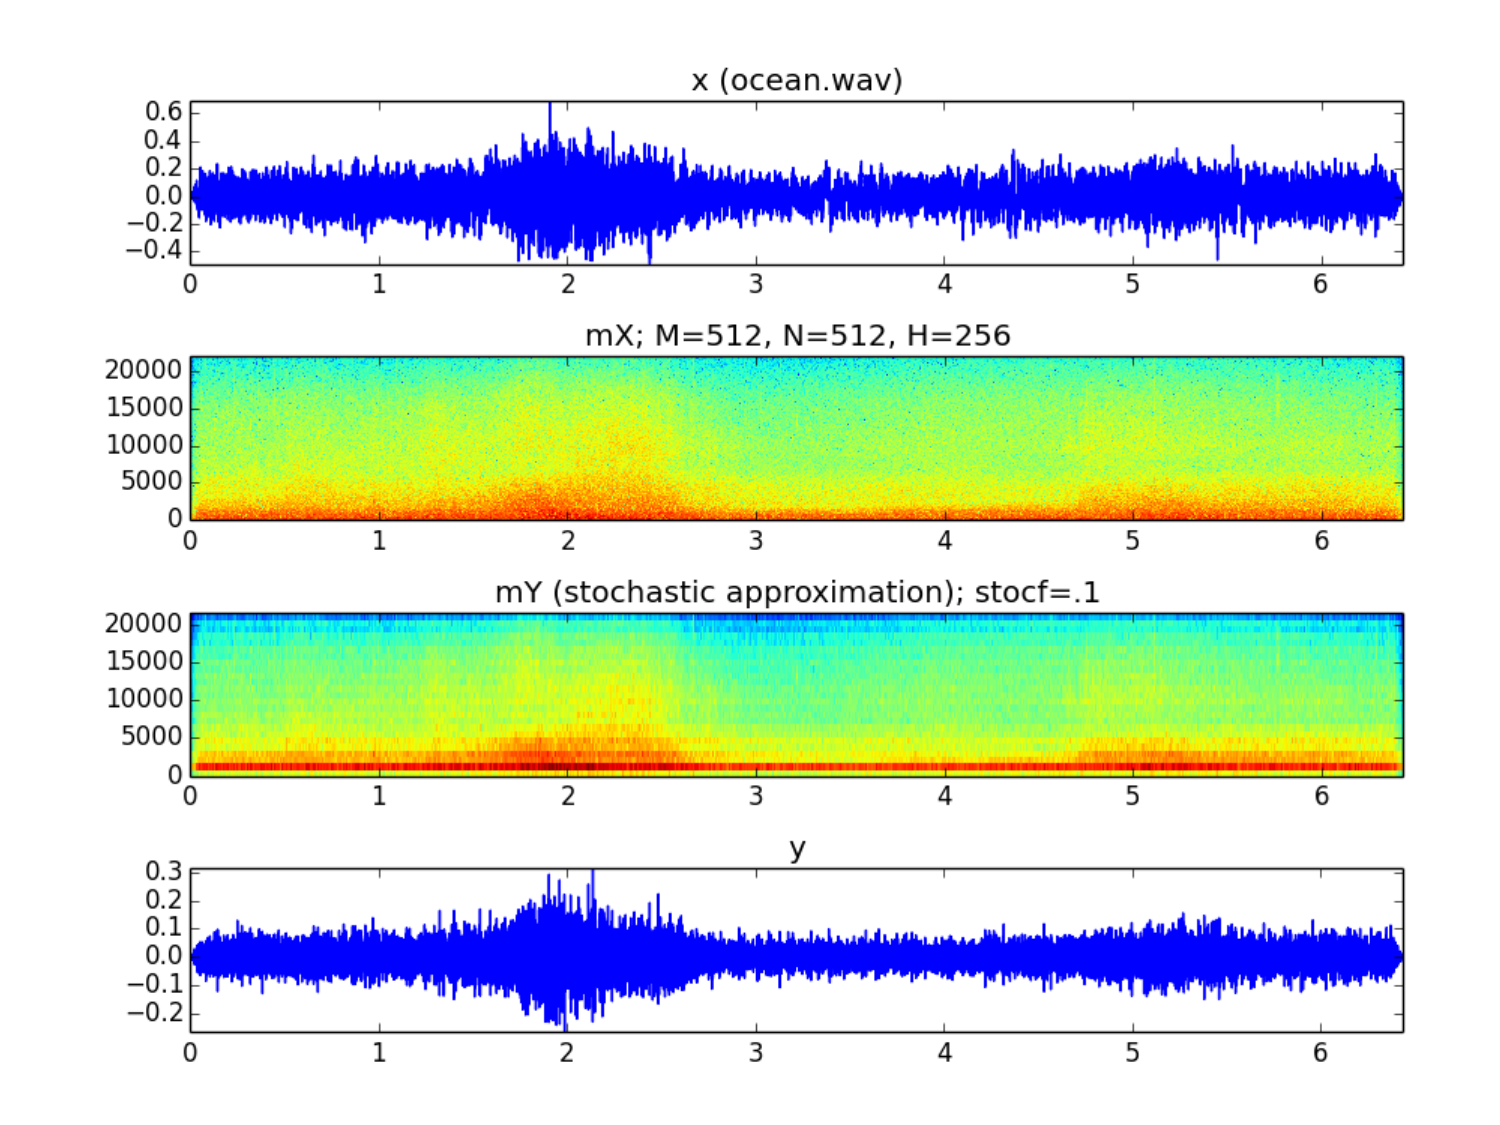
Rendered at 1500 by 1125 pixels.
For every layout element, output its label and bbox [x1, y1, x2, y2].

picture [79, 41, 1430, 1092]
